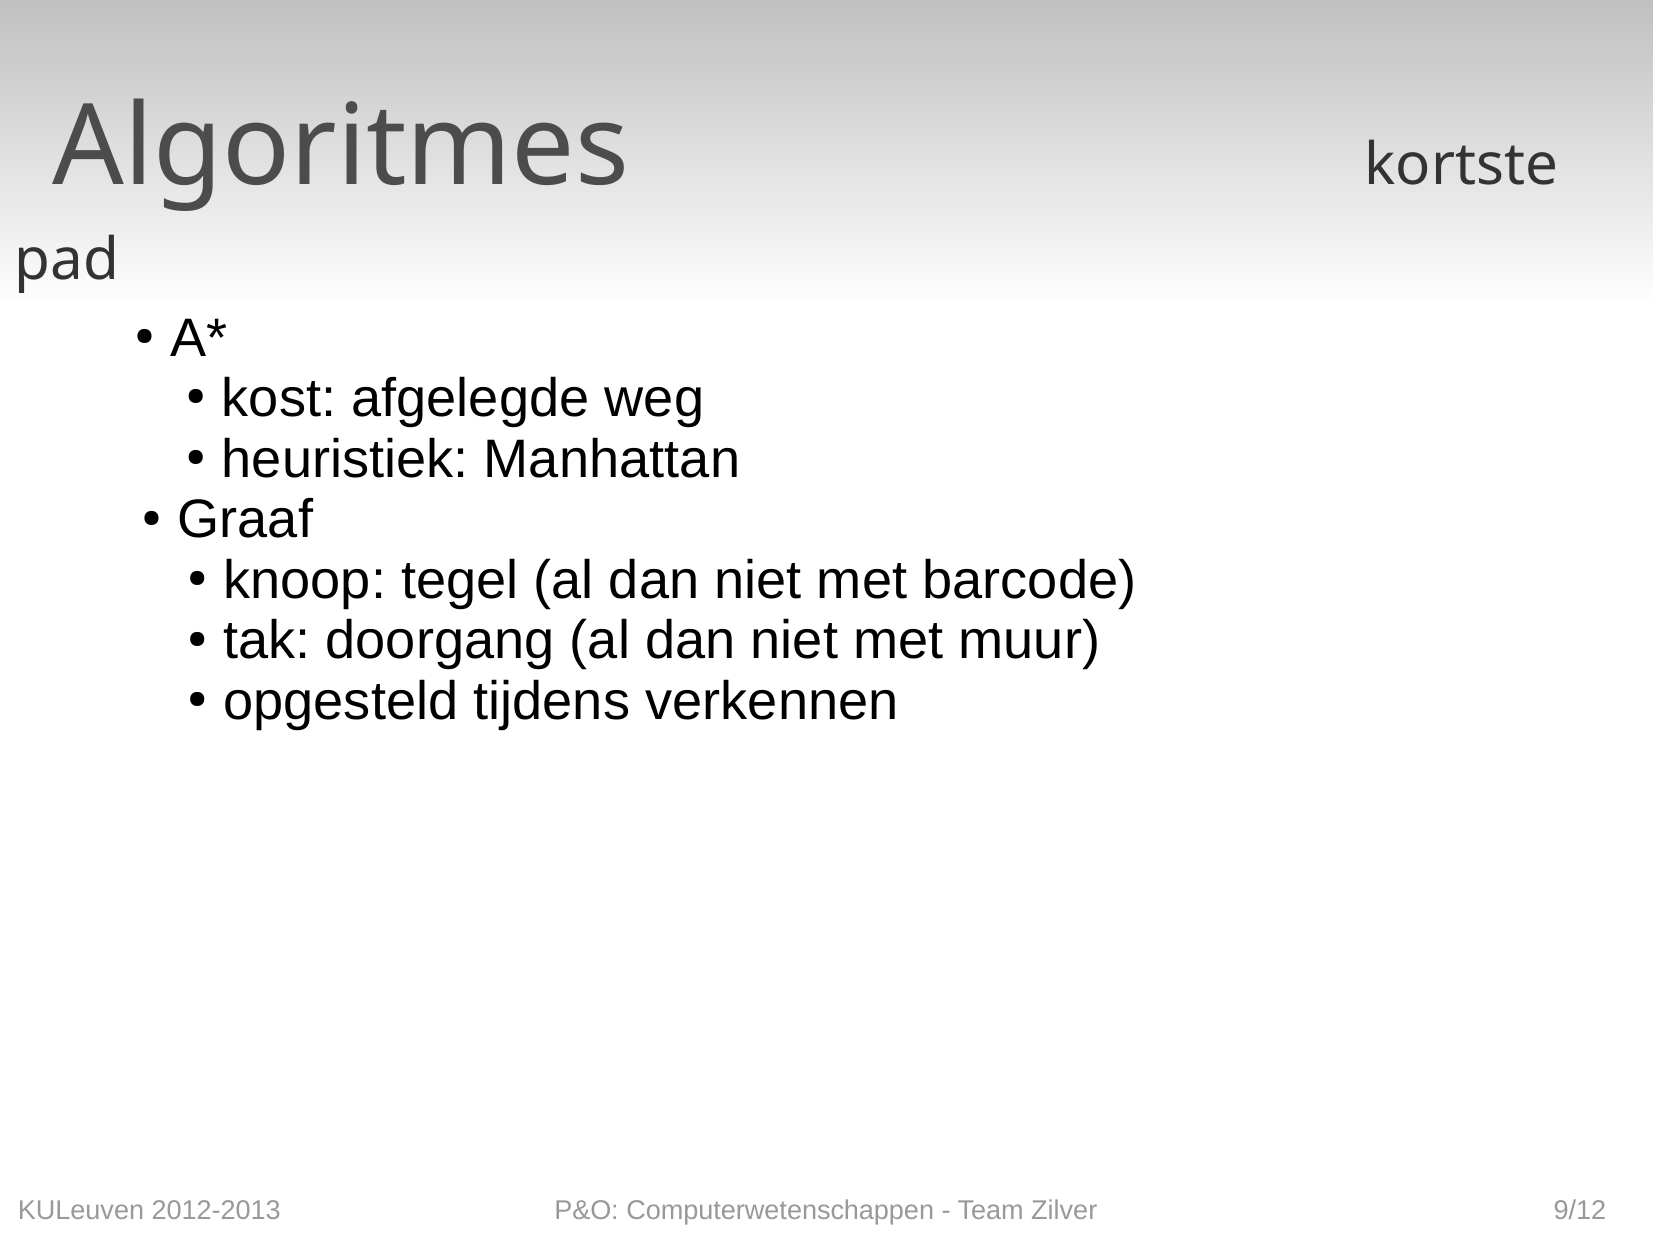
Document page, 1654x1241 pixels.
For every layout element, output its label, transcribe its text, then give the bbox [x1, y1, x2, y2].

text_box A* kost: afgelegde weg heuristiek: Manhattan Graaf knoop: tegel (al dan niet met barcode) tak: doorgang (al dan niet met muur) opgesteld tijdens verkennen [120, 300, 1501, 739]
text_box Algoritmes kortste pad [0, 0, 1653, 217]
text_box KULeuven 2012-2013 P&O: Computerwetenschappen - Team Zilver <number>/12 [3, 1187, 1644, 1241]
